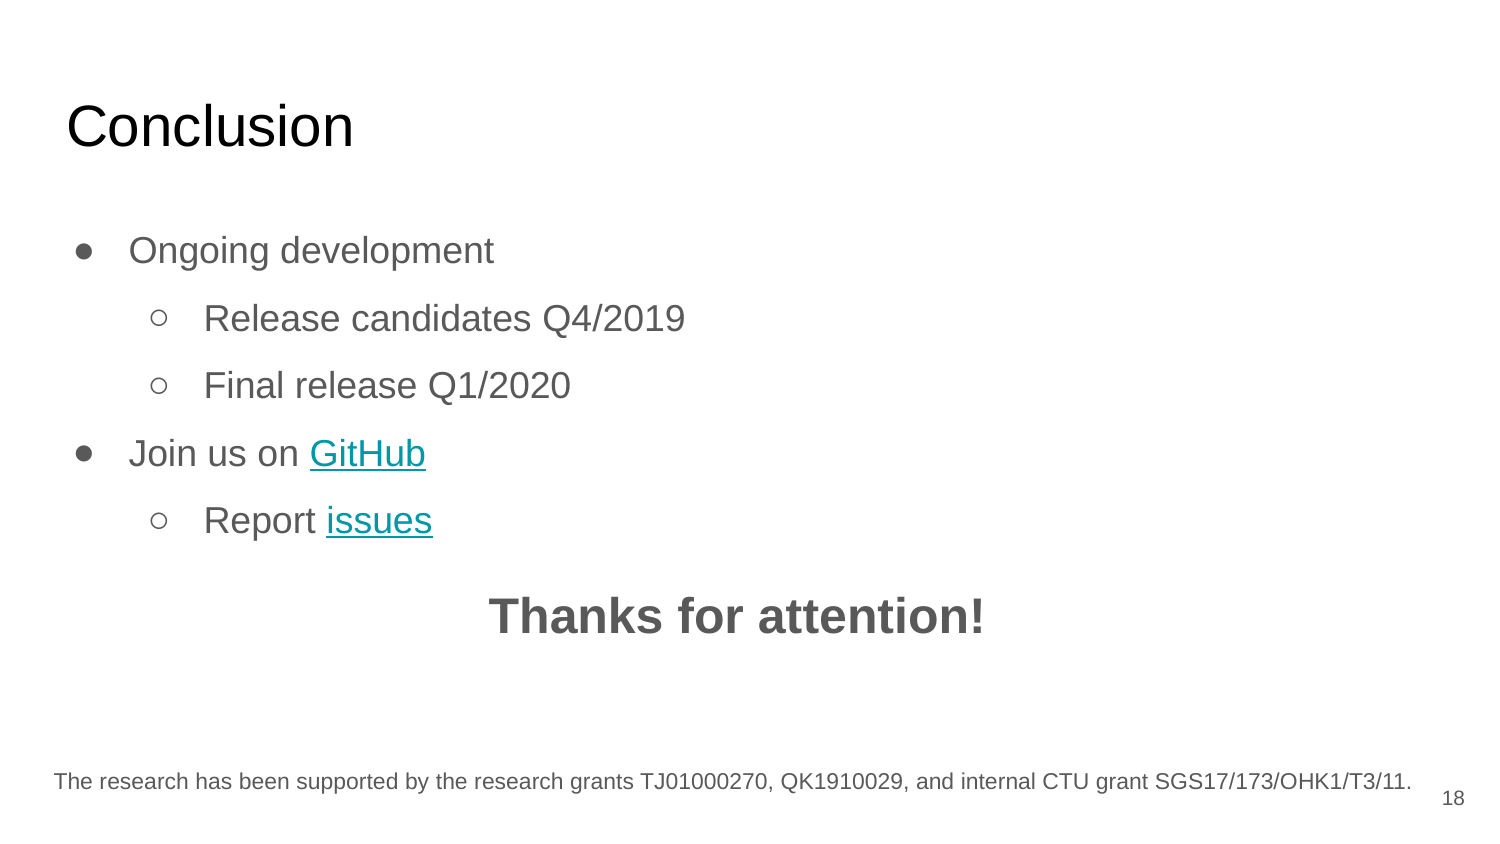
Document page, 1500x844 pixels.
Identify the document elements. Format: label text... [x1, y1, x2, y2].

slide_number <number> [1389, 764, 1480, 830]
list Ongoing development Release candidates Q4/2019 Final release Q1/2020 Join us on GitHub Report issues Thanks for attention! The research has been supported by the research grants TJ01000270, QK1910029, and internal CTU grant SGS17/173/OHK1/T3/11. [38, 189, 1437, 669]
title Conclusion [51, 72, 1449, 167]
